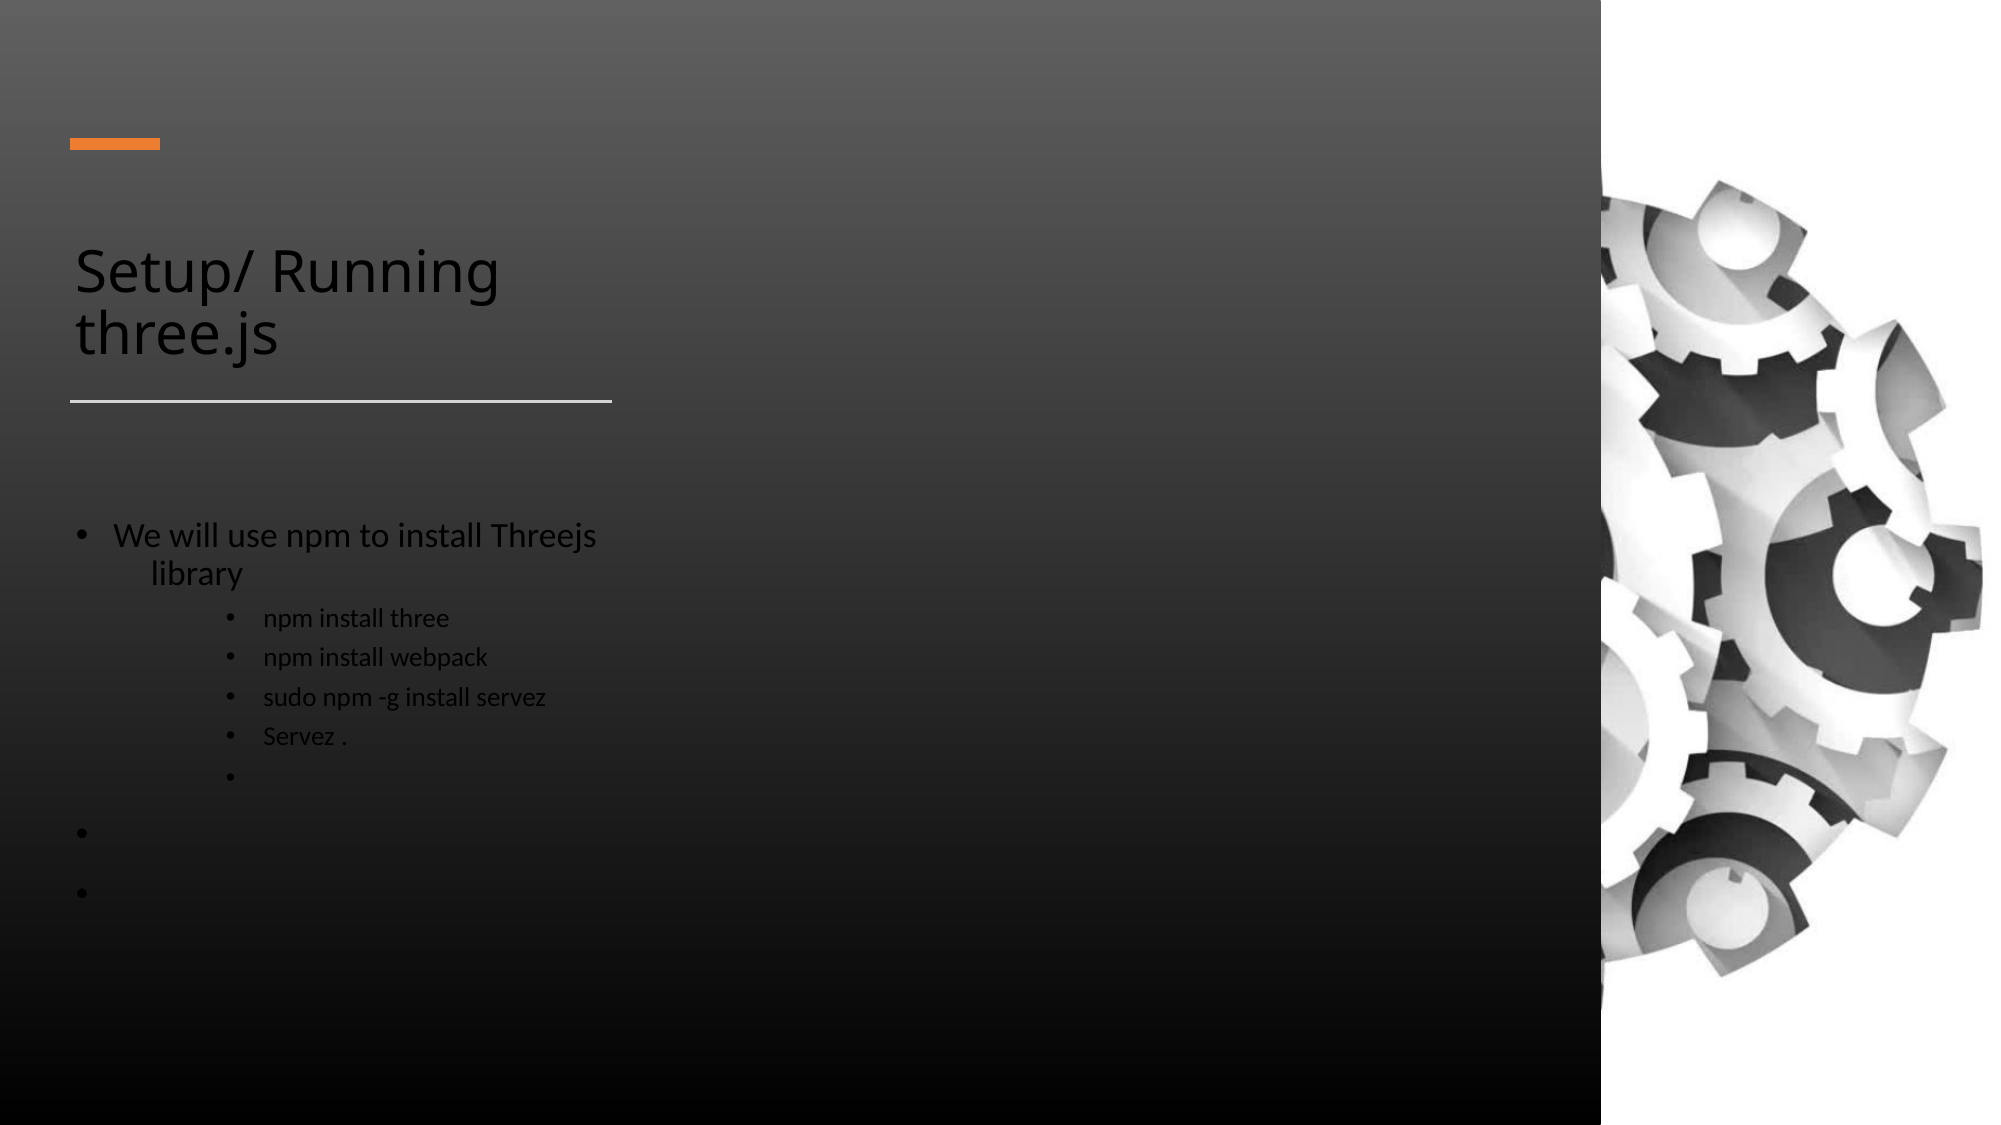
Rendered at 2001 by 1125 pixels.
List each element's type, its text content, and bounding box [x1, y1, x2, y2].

text_box [0, 0, 1601, 1125]
list We will use npm to install Threejs library npm install three npm install webpack sudo npm -g install servez Servez . [60, 445, 626, 972]
picture [1601, 0, 2000, 1125]
title Setup/ Running three.js [60, 190, 734, 376]
